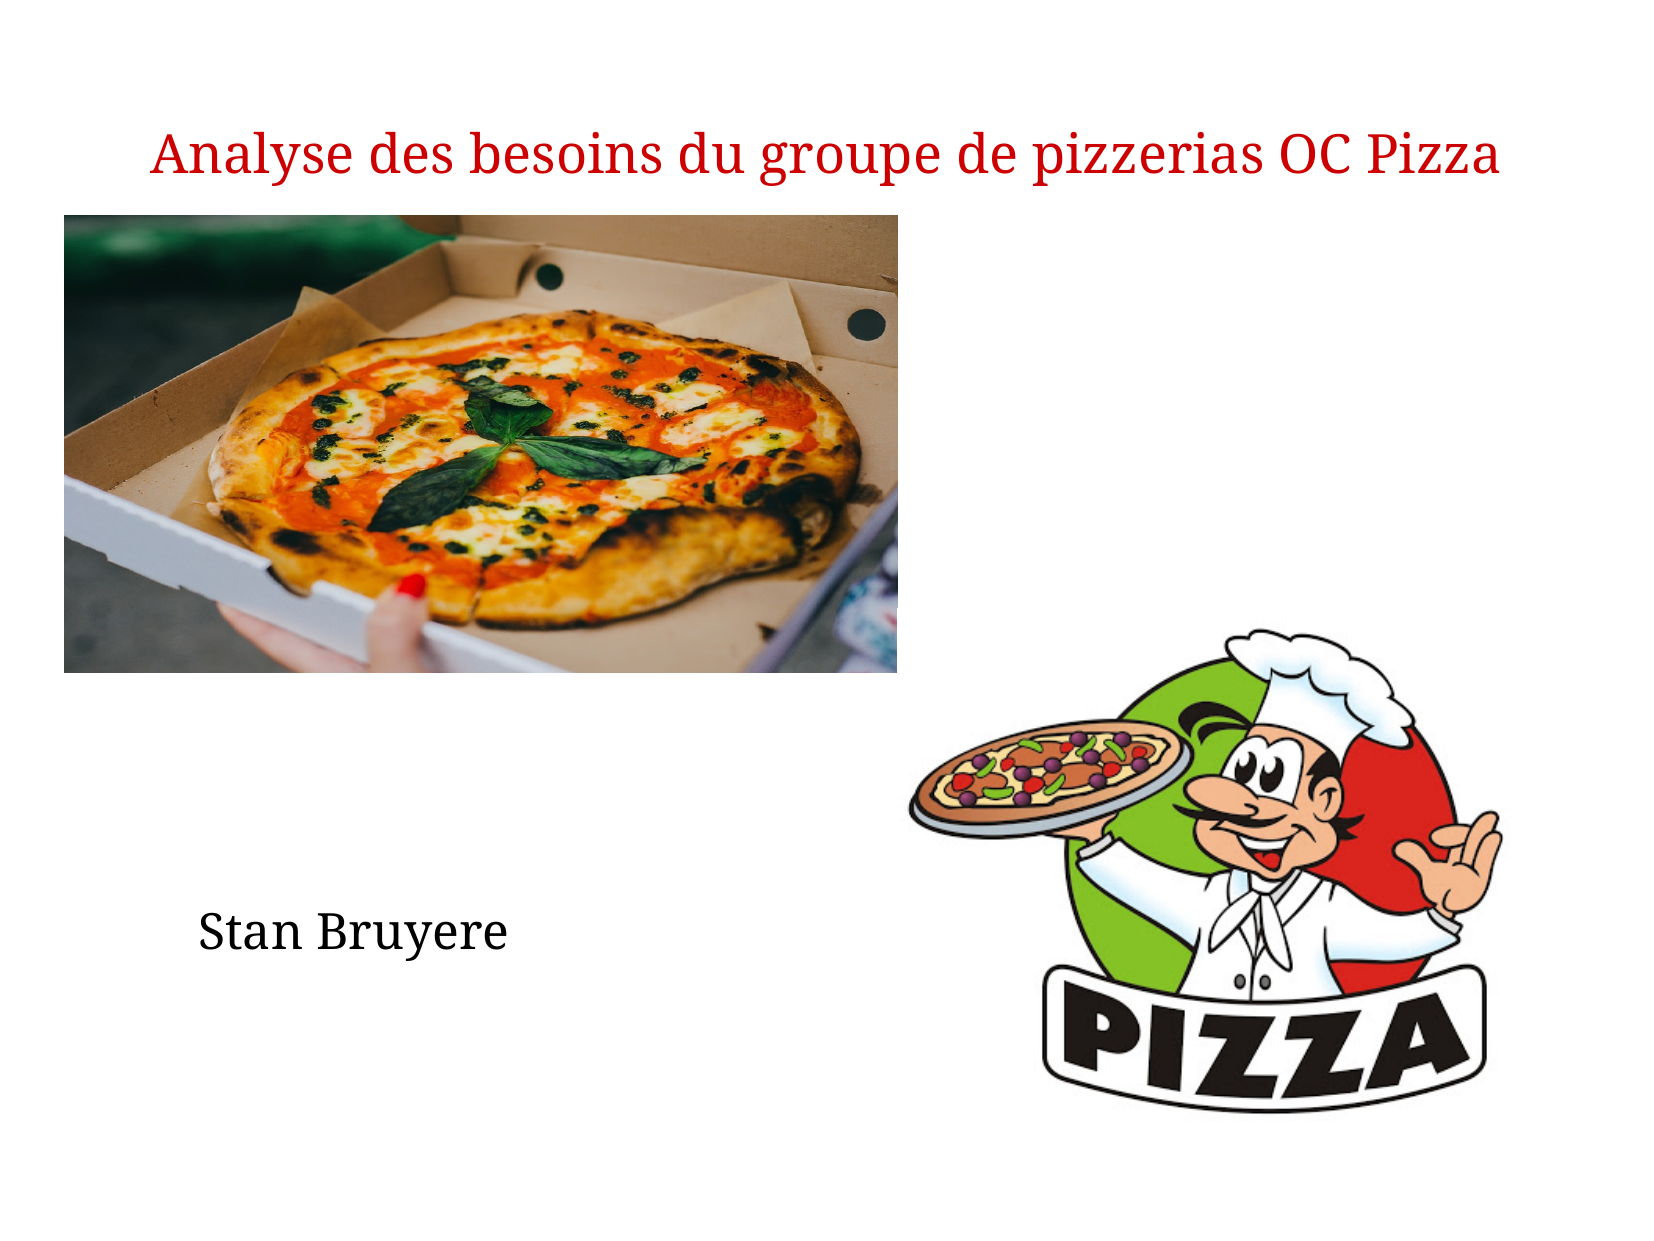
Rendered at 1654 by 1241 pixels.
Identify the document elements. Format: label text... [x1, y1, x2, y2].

subtitle Stan Bruyere [0, 520, 1099, 1241]
picture [64, 215, 898, 520]
picture [897, 608, 1523, 1131]
title Analyse des besoins du groupe de pizzerias OC Pizza [82, 49, 1571, 257]
